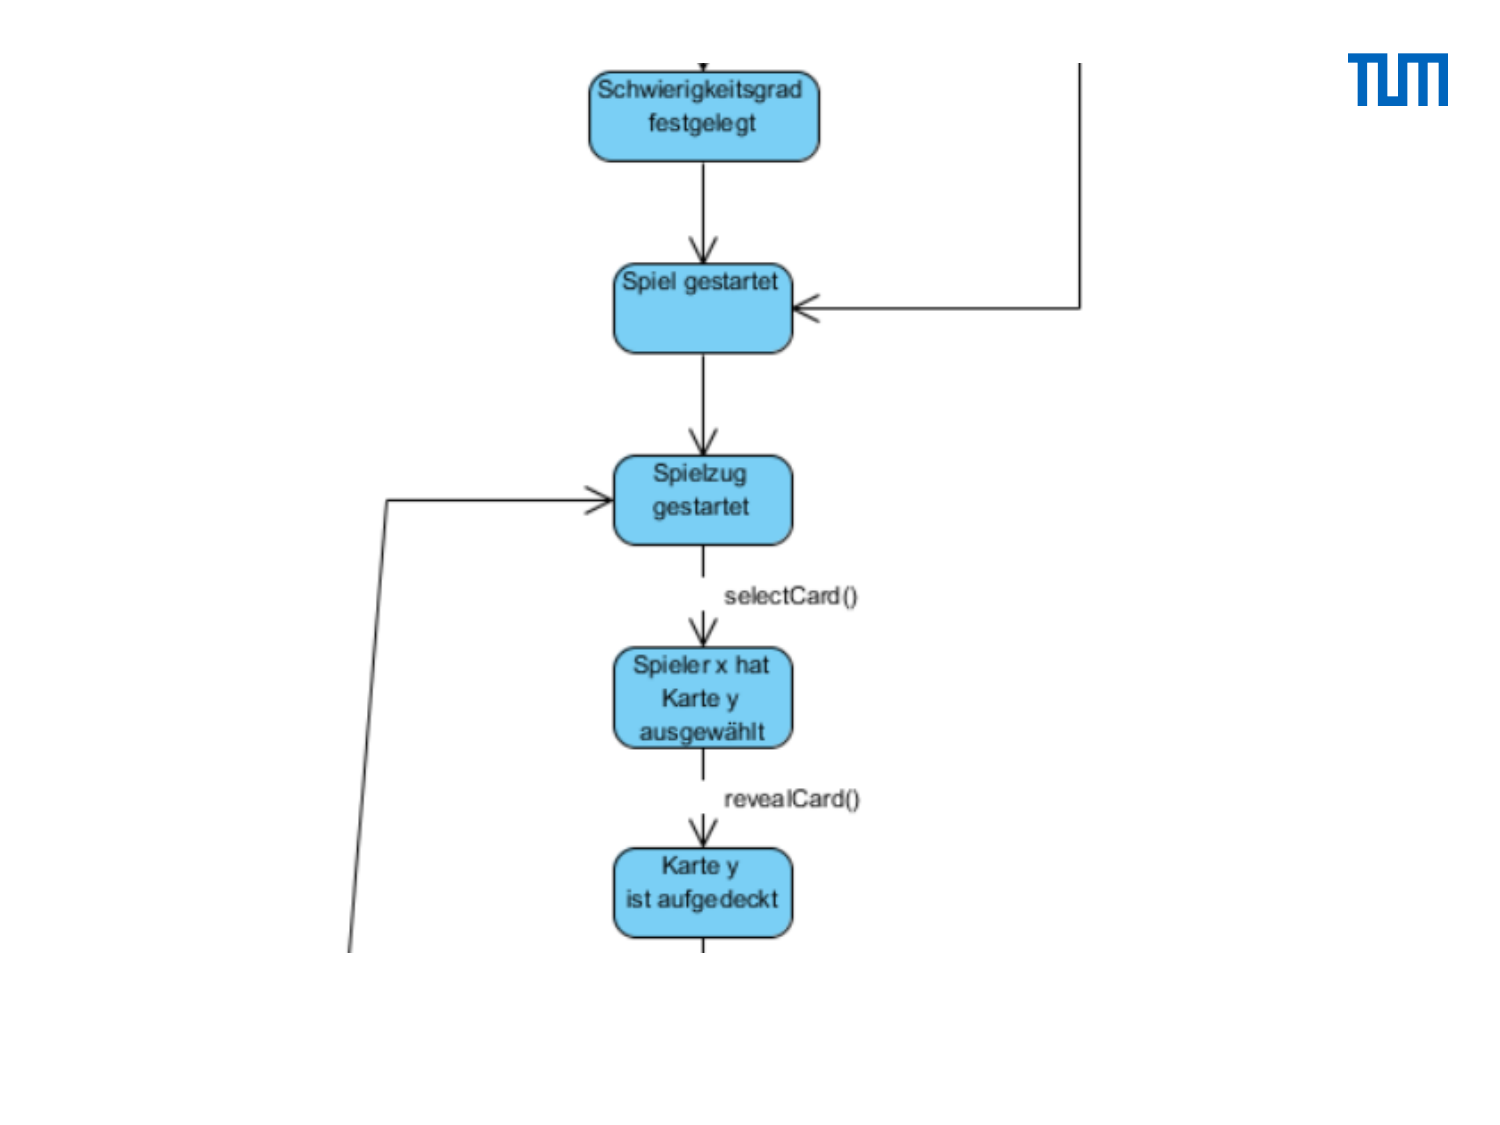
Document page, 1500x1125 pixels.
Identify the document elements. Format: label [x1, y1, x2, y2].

picture [227, 64, 1284, 953]
